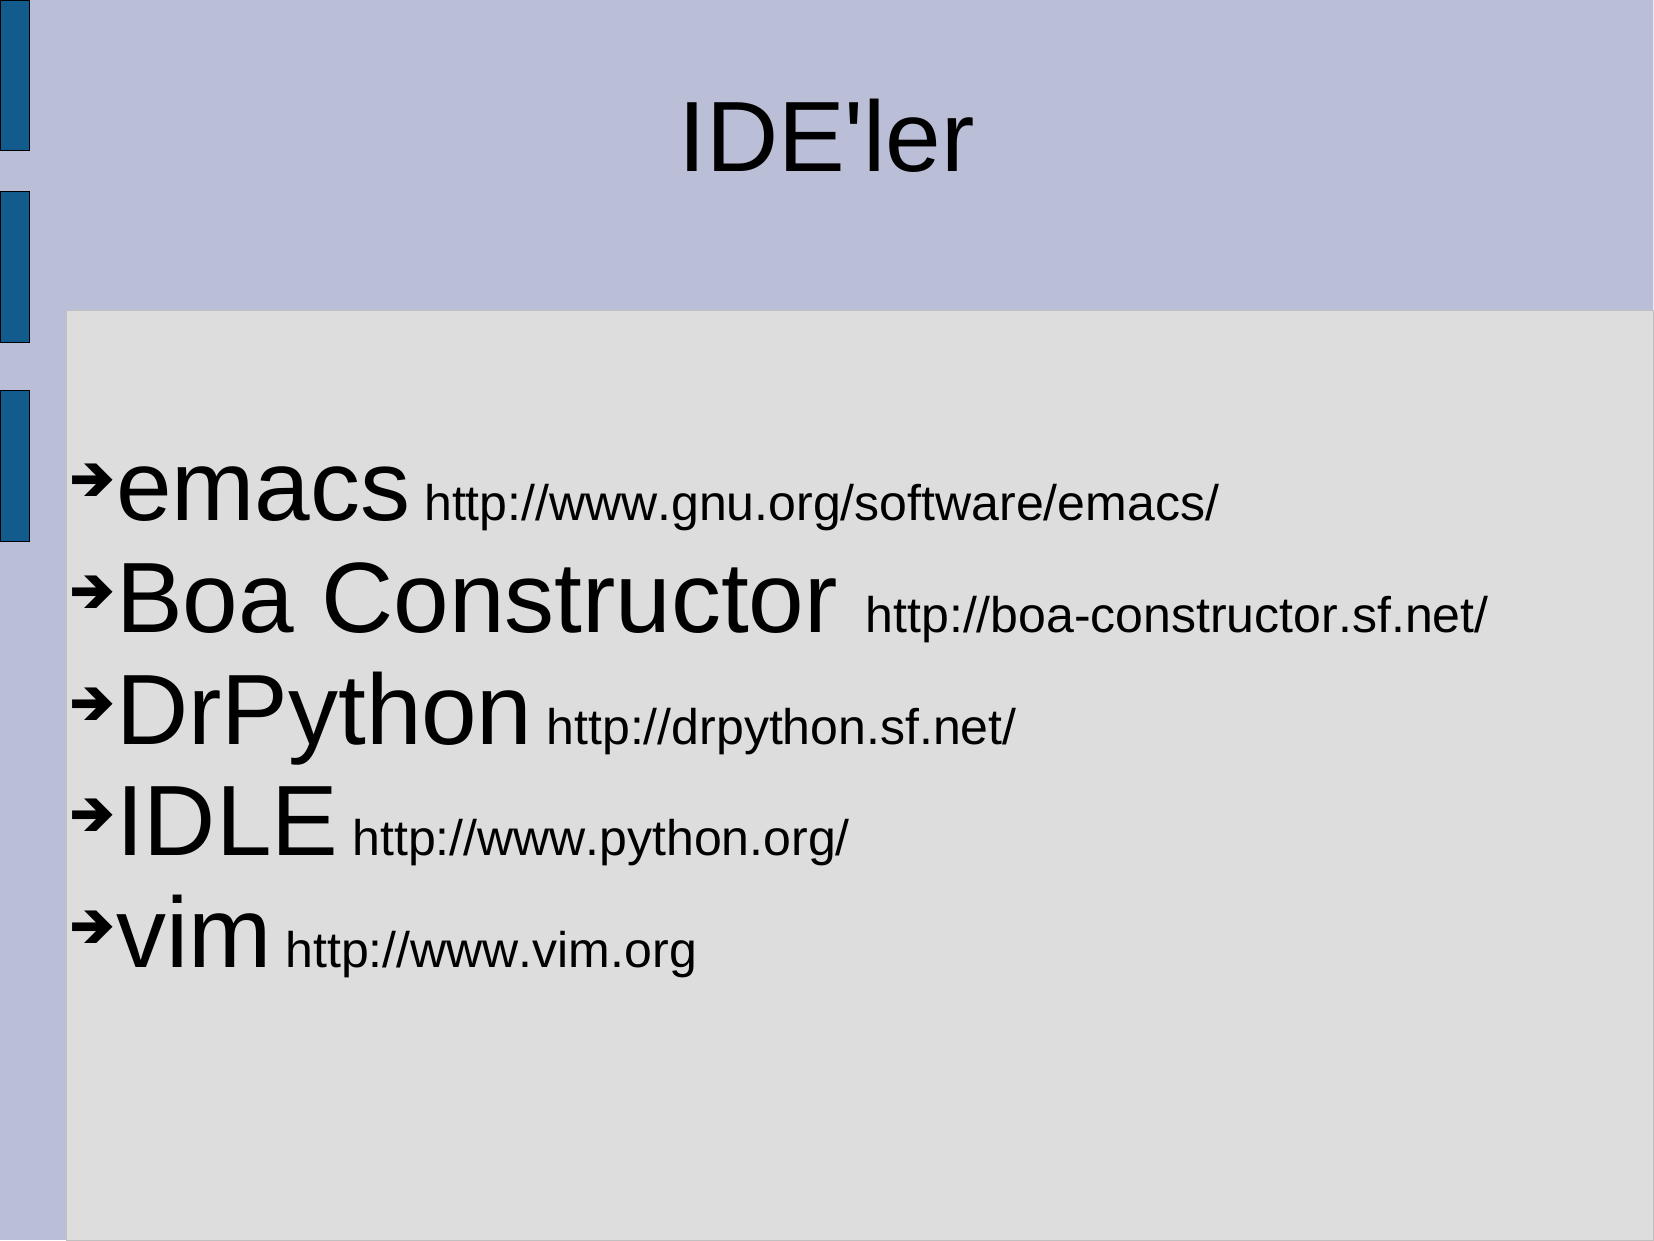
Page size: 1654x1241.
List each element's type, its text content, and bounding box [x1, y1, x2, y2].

text_box emacs http://www.gnu.org/software/emacs/ Boa Constructor http://boa-constructor.sf.net/ DrPython http://drpython.sf.net/ IDLE http://www.python.org/ vim http://www.vim.org [68, 430, 1495, 1051]
text_box IDE'ler [657, 81, 997, 206]
